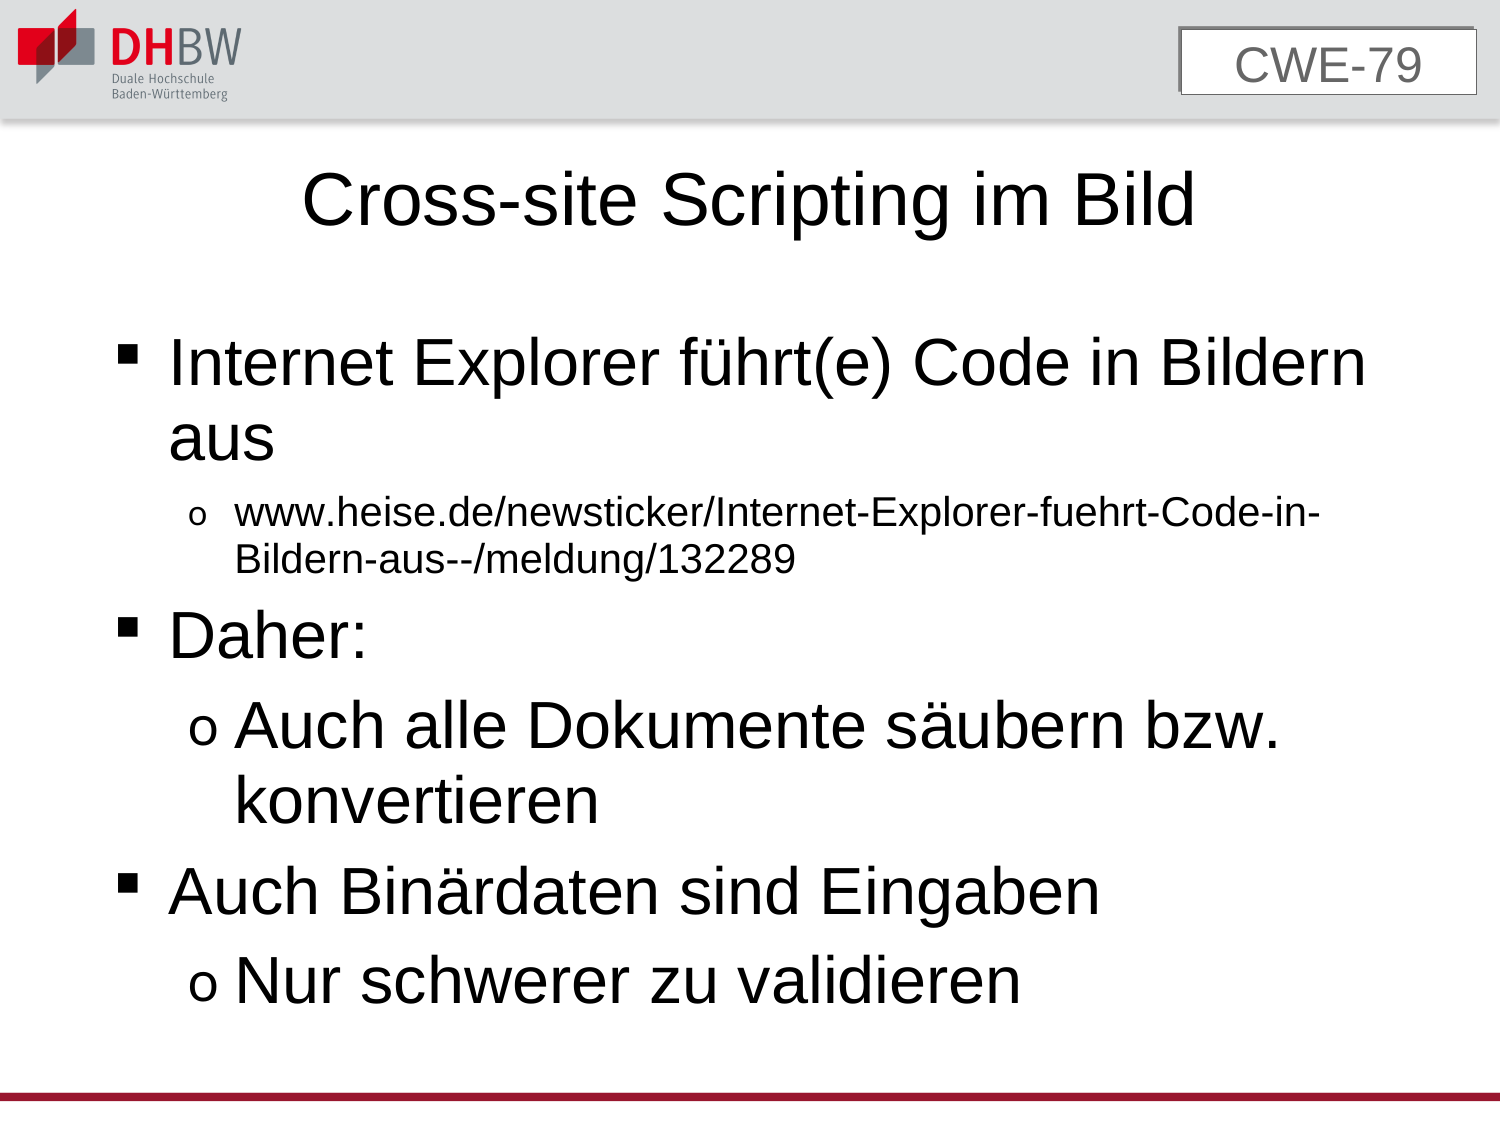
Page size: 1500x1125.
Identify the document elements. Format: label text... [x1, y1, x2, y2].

picture [0, 265, 1500, 1121]
picture [0, 0, 1500, 134]
text_box CWE-79 [1181, 29, 1477, 95]
list Internet Explorer führt(e) Code in Bildern aus www.heise.de/newsticker/Internet-Explorer-fuehrt-Code-in-Bildern-aus--/meldung/132289 Daher: Auch alle Dokumente säubern bzw. konvertieren Auch Binärdaten sind Eingaben Nur schwerer zu validieren [112, 324, 1388, 1036]
title Cross-site Scripting im Bild [0, 134, 1500, 265]
